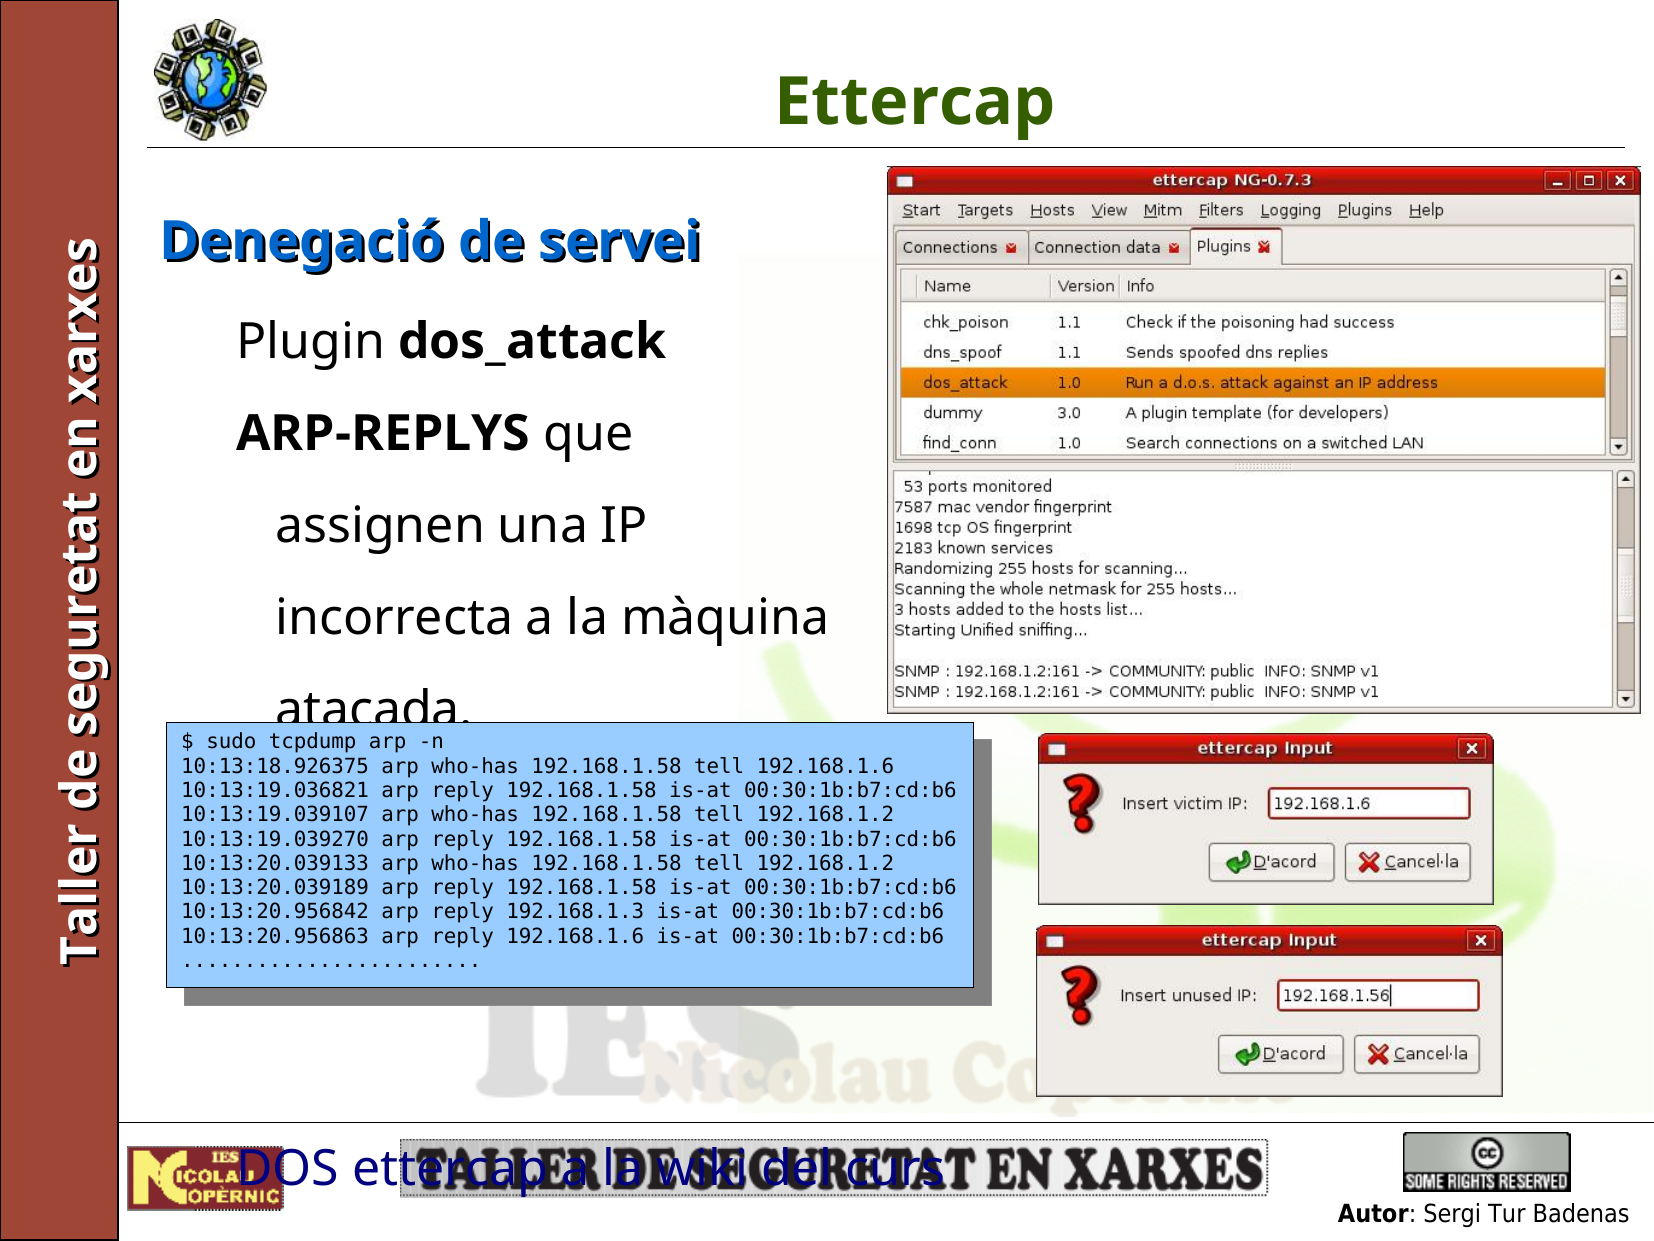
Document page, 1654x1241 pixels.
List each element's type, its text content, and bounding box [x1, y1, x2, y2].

picture [127, 1146, 284, 1211]
text_box $ sudo tcpdump arp -n 10:13:18.926375 arp who-has 192.168.1.58 tell 192.168.1.6 10:13:19.036821 arp reply 192.168.1.58 is-at 00:30:1b:b7:cd:b6 10:13:19.039107 arp who-has 192.168.1.58 tell 192.168.1.2 10:13:19.039270 arp reply 192.168.1.58 is-at 00:30:1b:b7:cd:b6 10:13:20.039133 arp who-has 192.168.1.58 tell 192.168.1.2 10:13:20.039189 arp reply 192.168.1.58 is-at 00:30:1b:b7:cd:b6 10:13:20.956842 arp reply 192.168.1.3 is-at 00:30:1b:b7:cd:b6 10:13:20.956863 arp reply 192.168.1.6 is-at 00:30:1b:b7:cd:b6 ........................ [166, 722, 974, 988]
title Ettercap [171, 49, 1654, 148]
picture [154, 19, 268, 142]
picture [400, 1139, 1270, 1198]
picture [1403, 1132, 1571, 1192]
list Denegació de servei Plugin dos_attack ARP-REPLYS que assignen una IP incorrecta a la màquina atacada. DOS ettercap a la wiki del curs [141, 201, 1630, 1072]
picture [1038, 733, 1494, 905]
picture [280, 1156, 284, 1179]
picture [466, 166, 1654, 1117]
